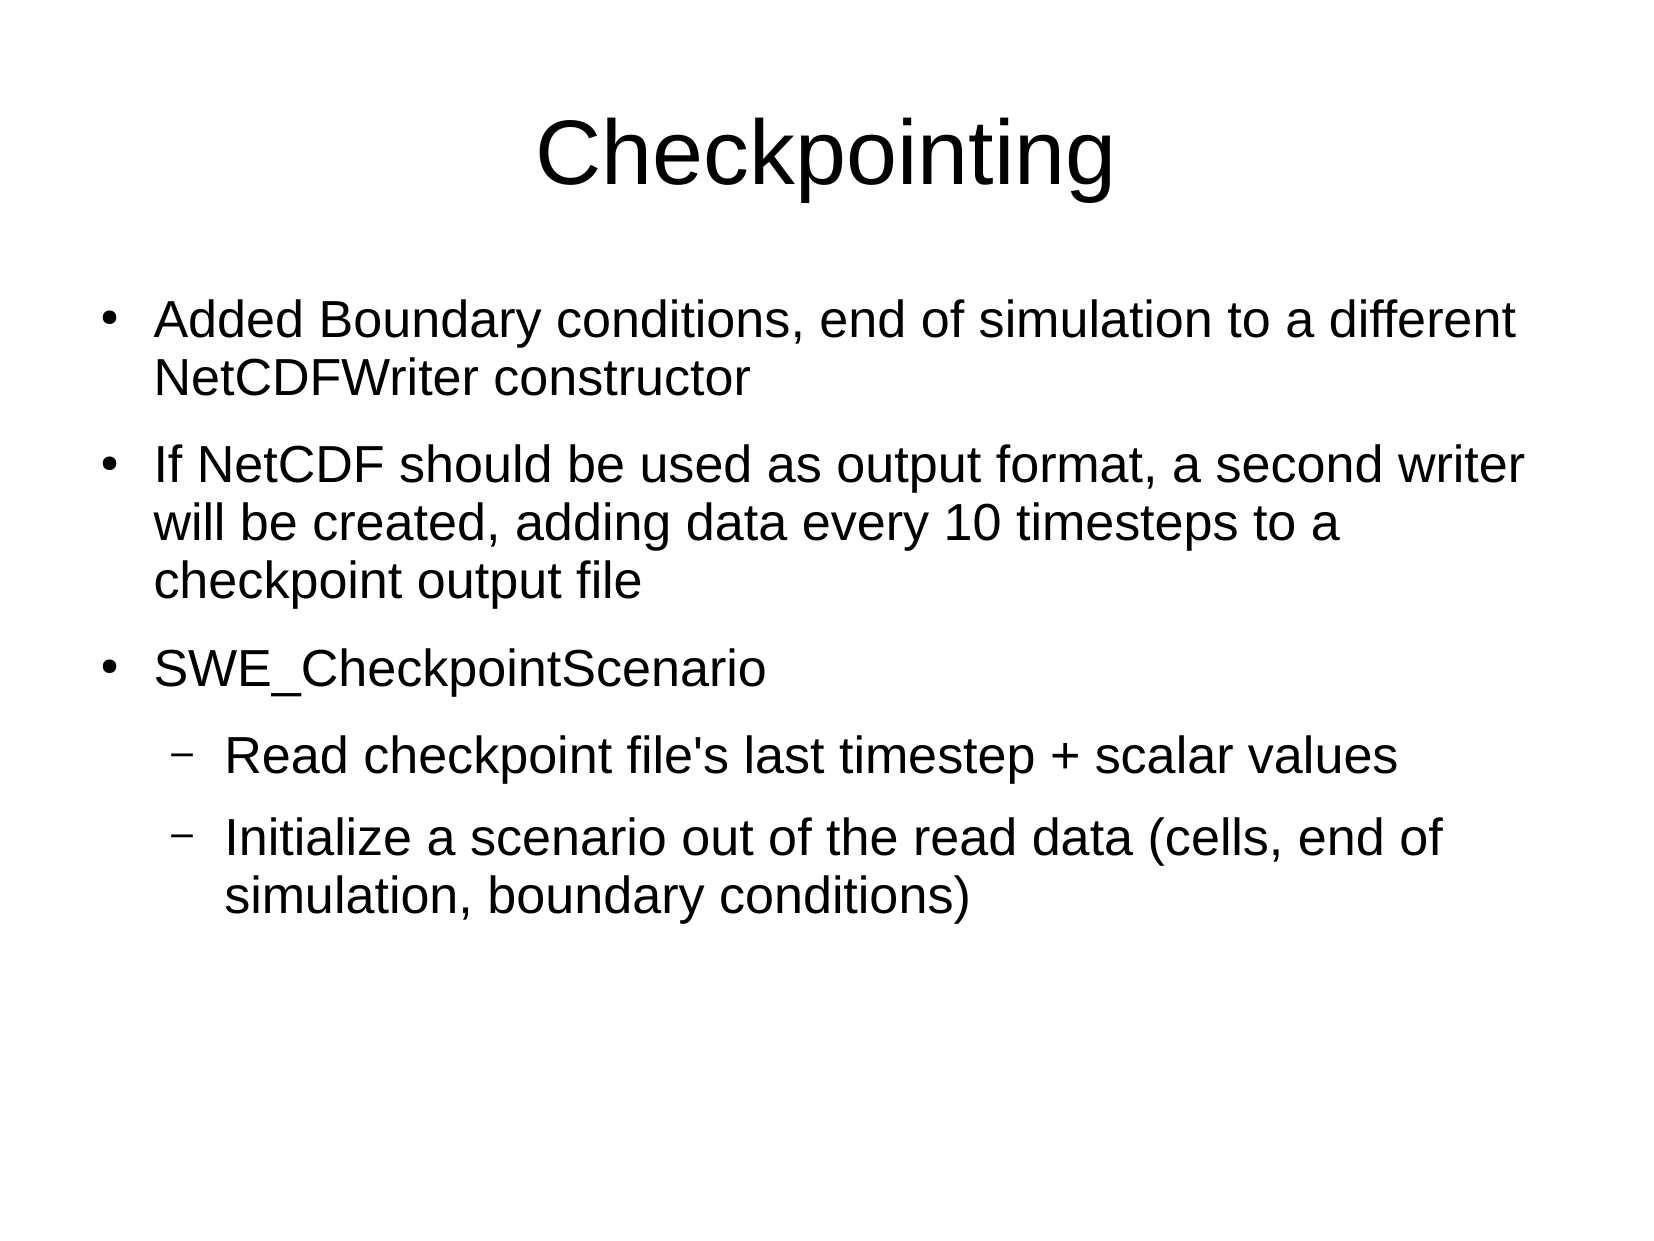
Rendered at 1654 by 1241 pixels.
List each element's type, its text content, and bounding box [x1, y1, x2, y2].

list Added Boundary conditions, end of simulation to a different NetCDFWriter constructor If NetCDF should be used as output format, a second writer will be created, adding data every 10 timesteps to a checkpoint output file SWE_CheckpointScenario Read checkpoint file's last timestep + scalar values Initialize a scenario out of the read data (cells, end of simulation, boundary conditions) [82, 290, 1571, 1010]
title Checkpointing [82, 49, 1571, 257]
